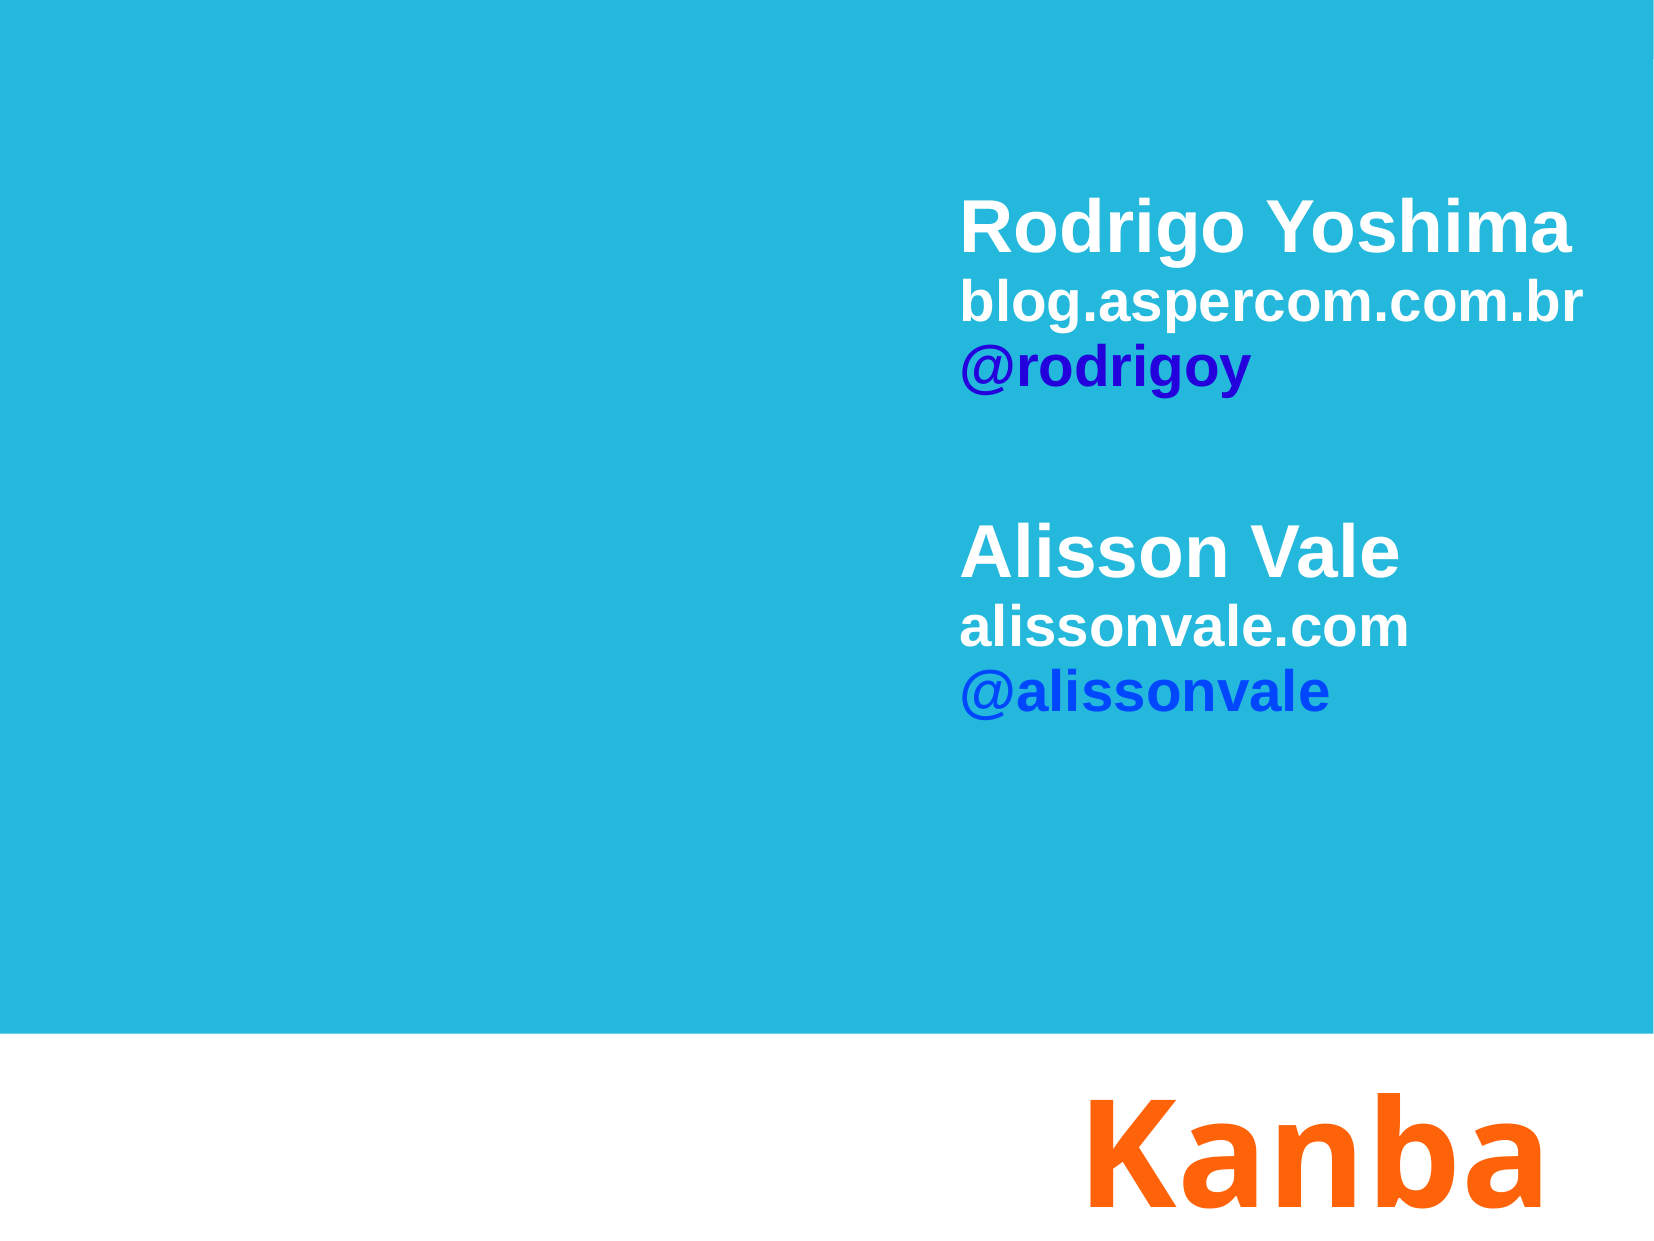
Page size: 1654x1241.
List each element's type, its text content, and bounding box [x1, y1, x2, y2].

text_box [0, 0, 1654, 1034]
text_box Alisson Vale alissonvale.com @alissonvale [944, 501, 1426, 731]
text_box Rodrigo Yoshima blog.aspercom.com.br @rodrigoy [944, 177, 1600, 407]
text_box Kanban [1062, 1039, 1636, 1226]
